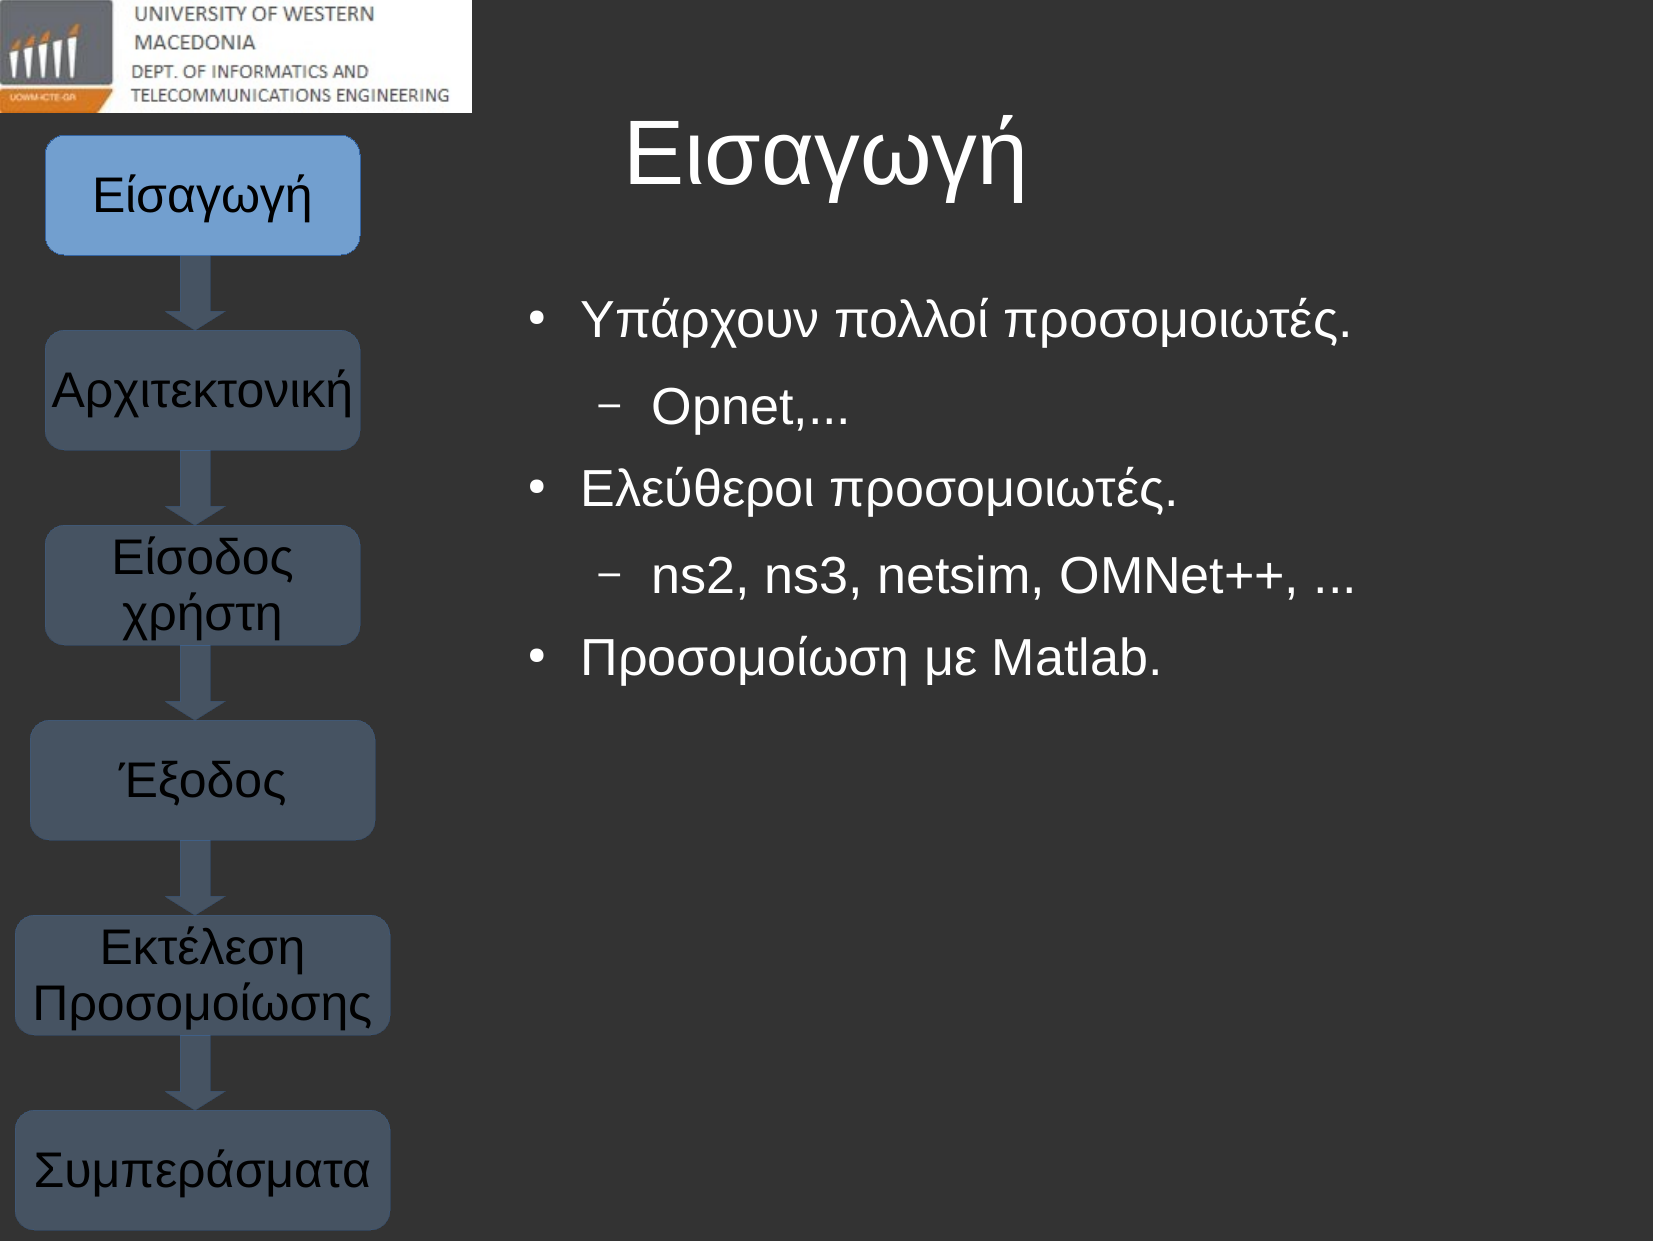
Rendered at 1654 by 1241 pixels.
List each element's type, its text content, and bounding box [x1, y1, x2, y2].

text_box Αρχιτεκτονική [45, 330, 361, 451]
text_box Συμπεράσματα [15, 1110, 391, 1231]
picture [0, 0, 472, 113]
text_box Είσοδος χρήστη [45, 525, 361, 646]
text_box Είσαγωγή [45, 135, 361, 256]
title Εισαγωγή [82, 49, 1571, 257]
text_box [165, 645, 226, 721]
list Υπάρχουν πολλοί προσομοιωτές. Opnet,... Ελεύθεροι προσομοιωτές. ns2, ns3, netsim, OMNet++, ... Προσομοίωση με Matlab. [510, 290, 1571, 1010]
text_box Εκτέλεση Προσομοίωσης [15, 915, 391, 1036]
text_box [165, 255, 226, 331]
text_box [165, 1035, 226, 1111]
text_box [165, 450, 226, 526]
text_box Έξοδος [30, 720, 376, 841]
text_box [165, 840, 226, 916]
